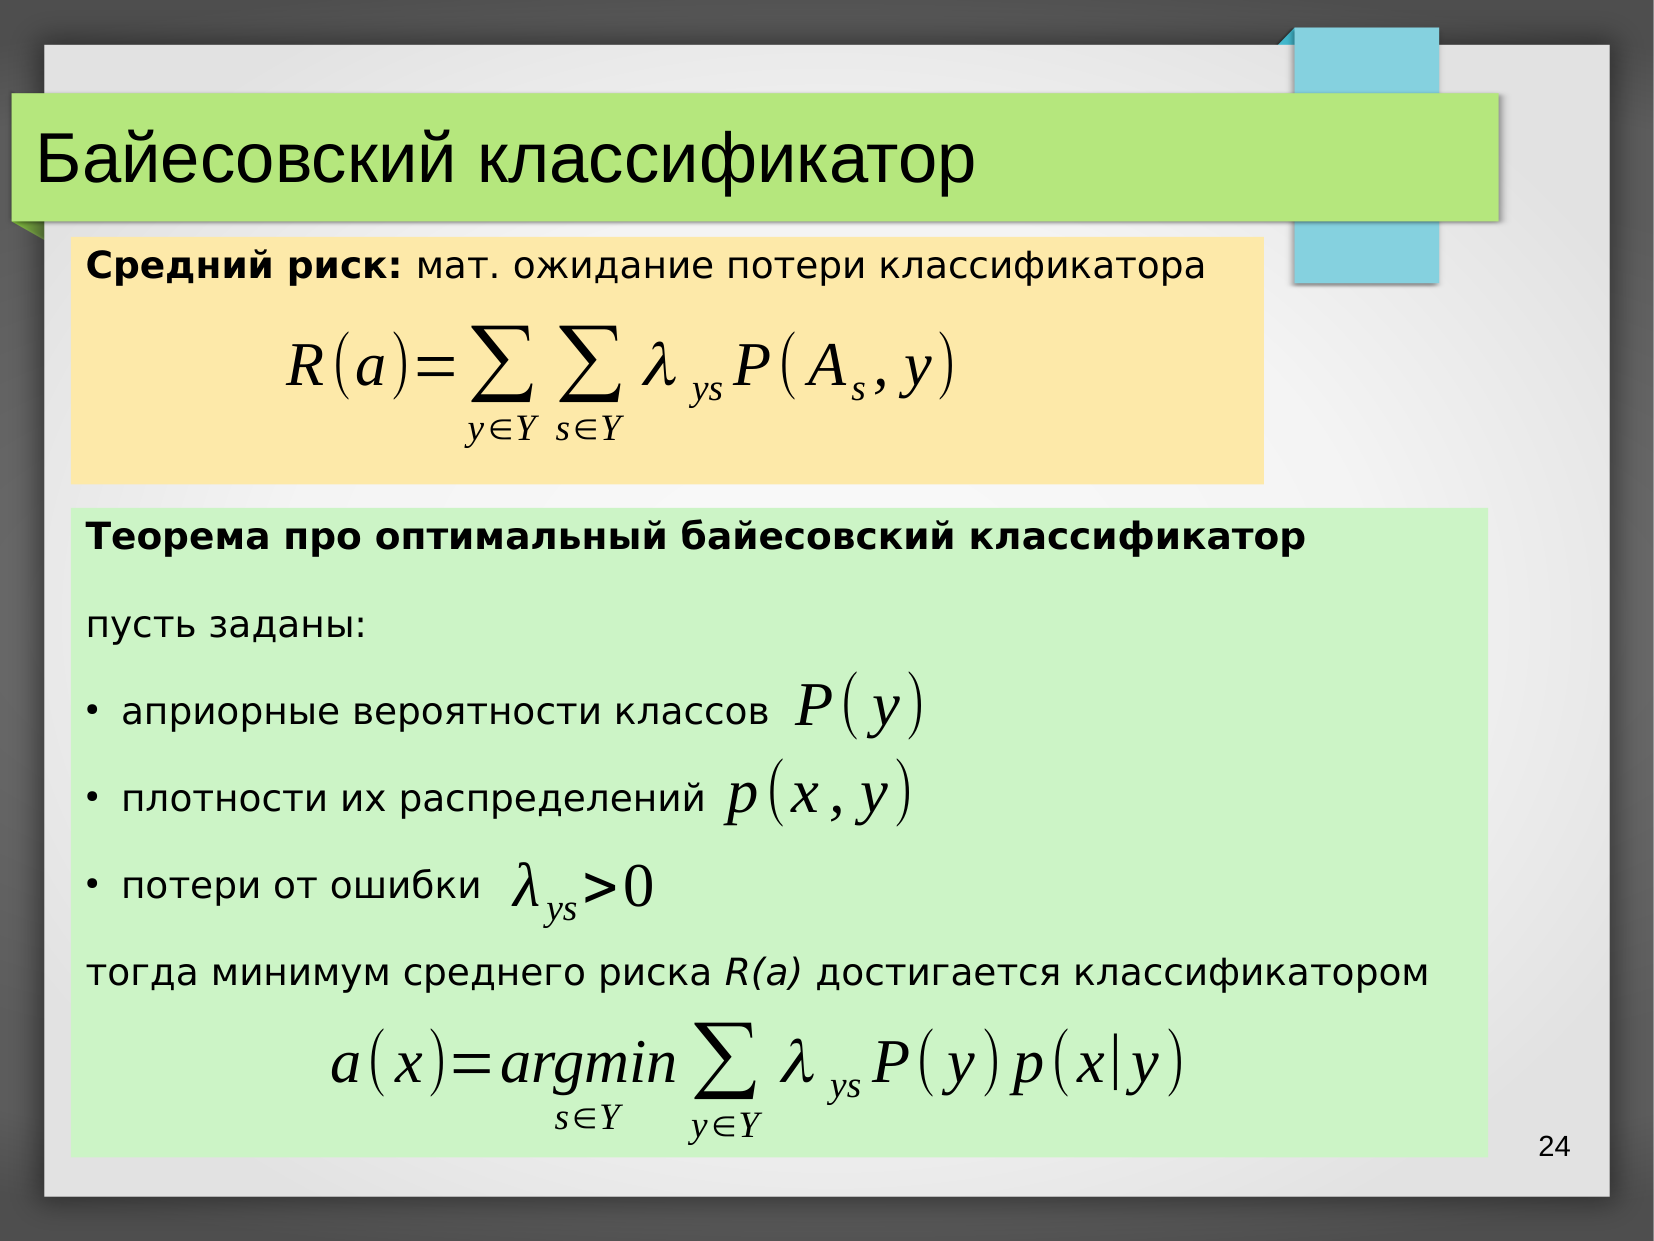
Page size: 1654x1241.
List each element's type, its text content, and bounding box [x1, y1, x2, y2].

text_box Средний риск: мат. ожидание потери классификатора [70, 236, 1264, 485]
chart [786, 669, 934, 745]
picture [0, 0, 1654, 1241]
title Байесовский классификатор [35, 118, 1489, 199]
chart [502, 850, 662, 929]
text_box Теорема про оптимальный байесовский классификатор пусть заданы: априорные вероятности классов плотности их распределений потери от ошибки тогда минимум среднего риска R(a) достигается классификатором [70, 507, 1489, 1158]
chart [323, 1018, 1193, 1146]
chart [277, 321, 965, 449]
chart [714, 755, 922, 831]
